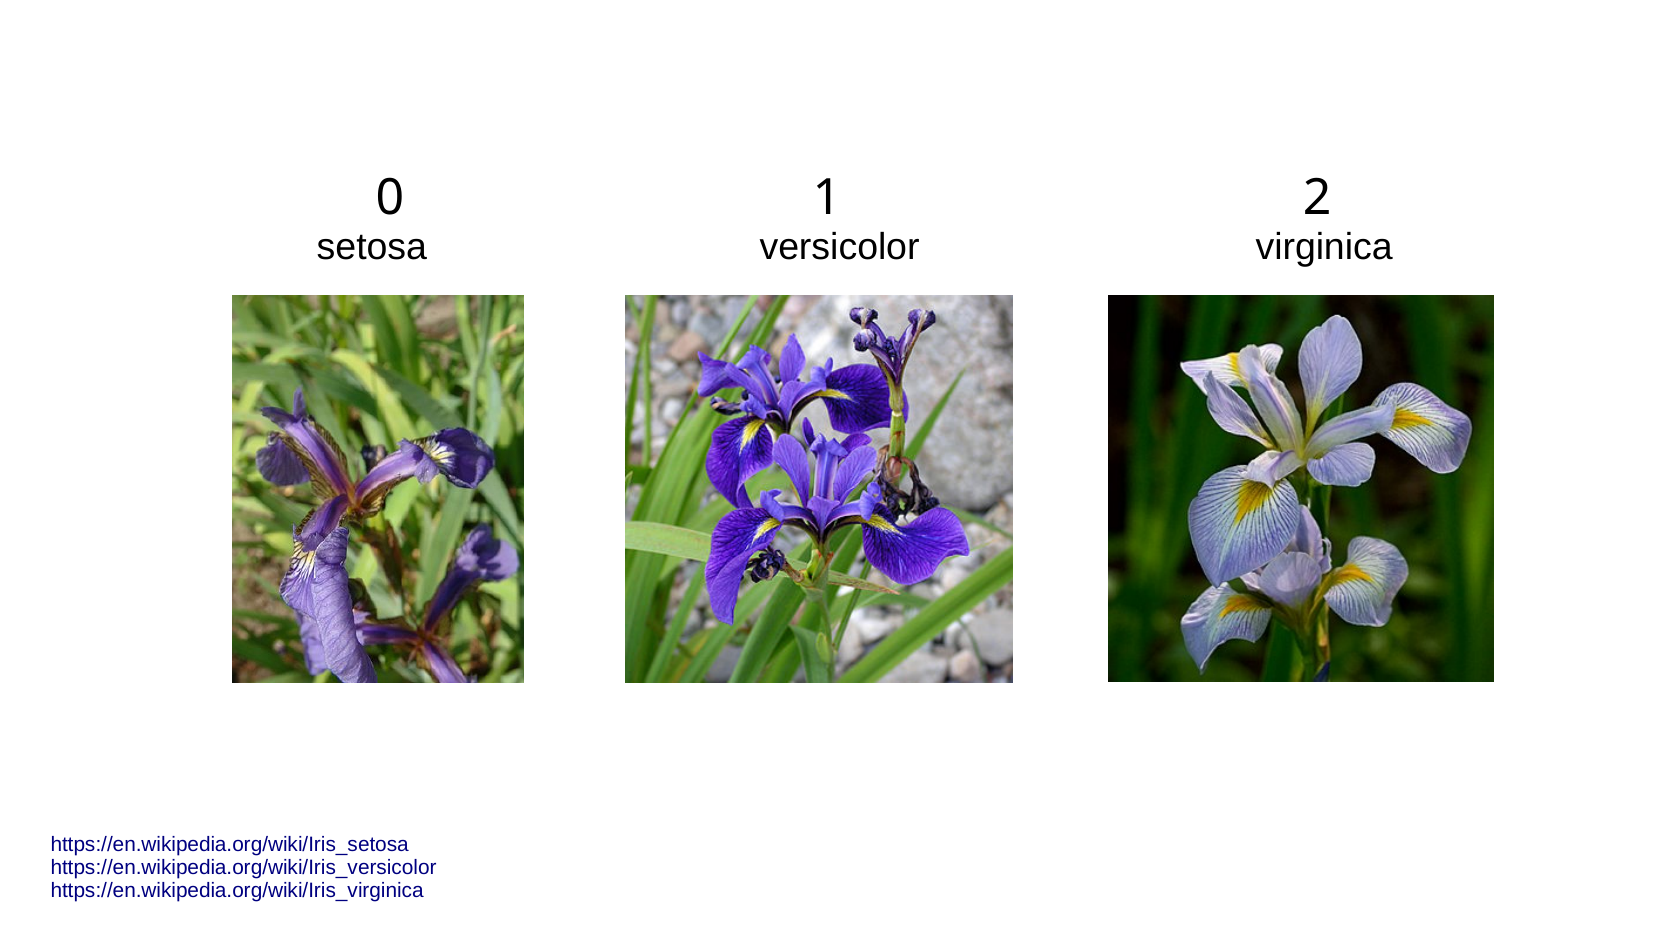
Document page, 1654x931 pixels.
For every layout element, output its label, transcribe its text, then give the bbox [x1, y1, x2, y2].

text_box 0 [360, 153, 435, 225]
text_box https://en.wikipedia.org/wiki/Iris_setosa https://en.wikipedia.org/wiki/Iris_versicolor https://en.wikipedia.org/wiki/Iris_virginica [35, 825, 713, 910]
text_box versicolor [744, 218, 935, 276]
picture [1108, 295, 1494, 682]
picture [625, 295, 1013, 683]
text_box 2 [1288, 153, 1362, 225]
picture [232, 295, 524, 684]
text_box setosa [301, 218, 442, 276]
text_box 1 [797, 153, 872, 225]
text_box virginica [1240, 218, 1408, 276]
